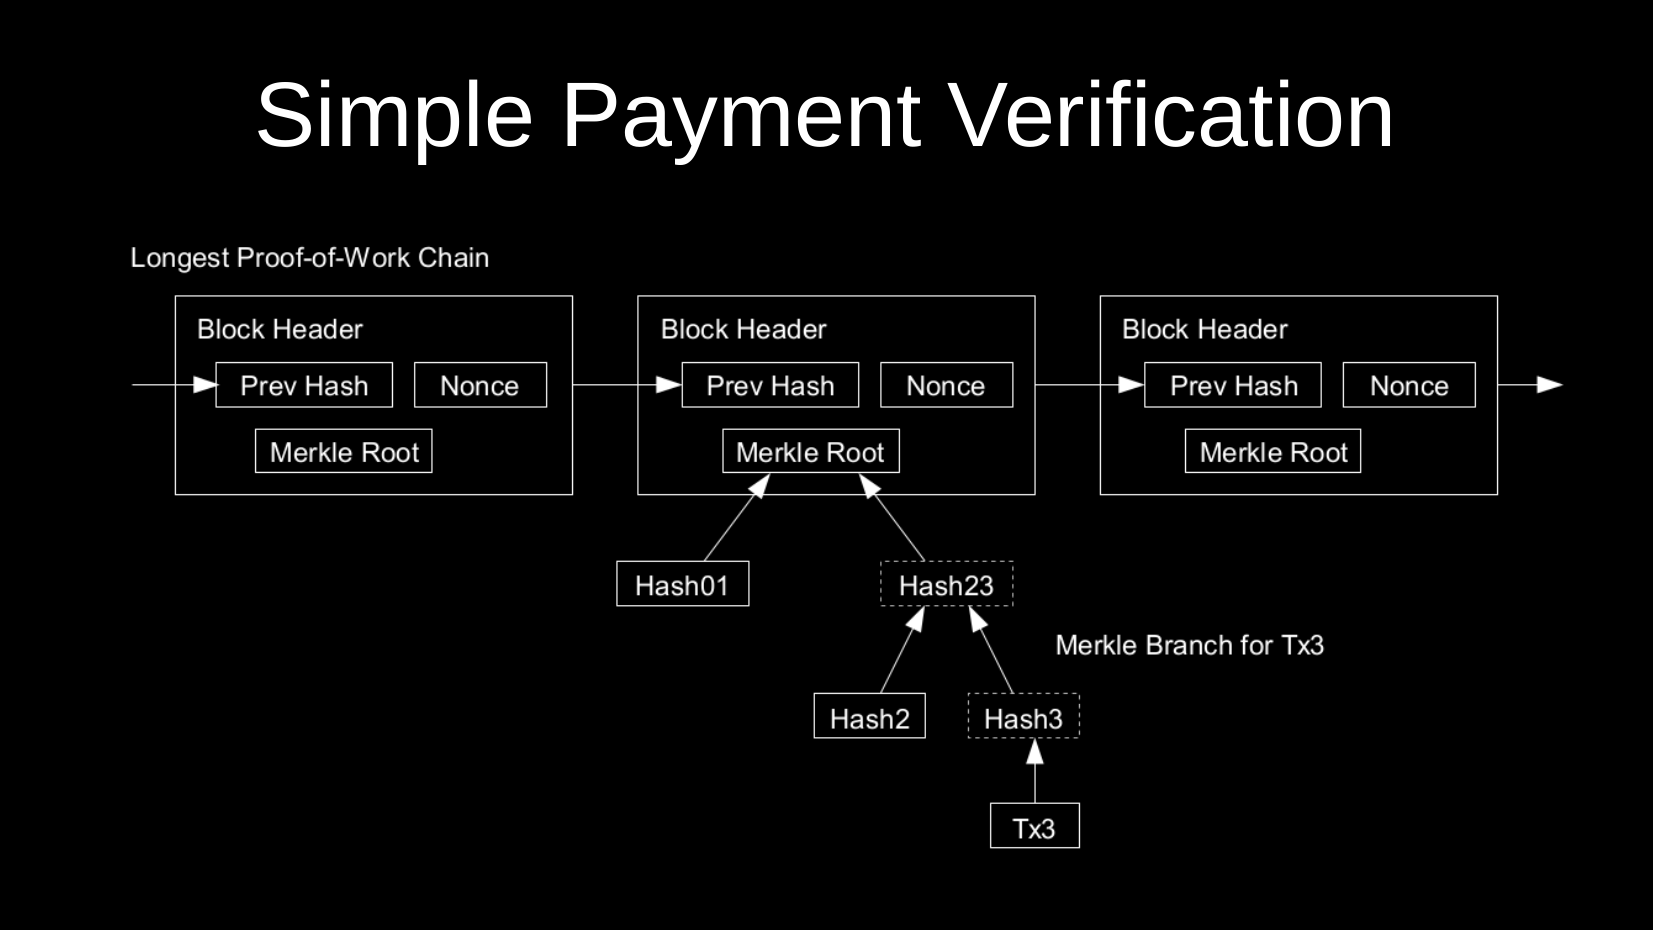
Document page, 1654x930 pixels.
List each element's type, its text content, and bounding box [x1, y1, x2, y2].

picture [112, 230, 1576, 862]
title Simple Payment Verification [82, 37, 1571, 193]
